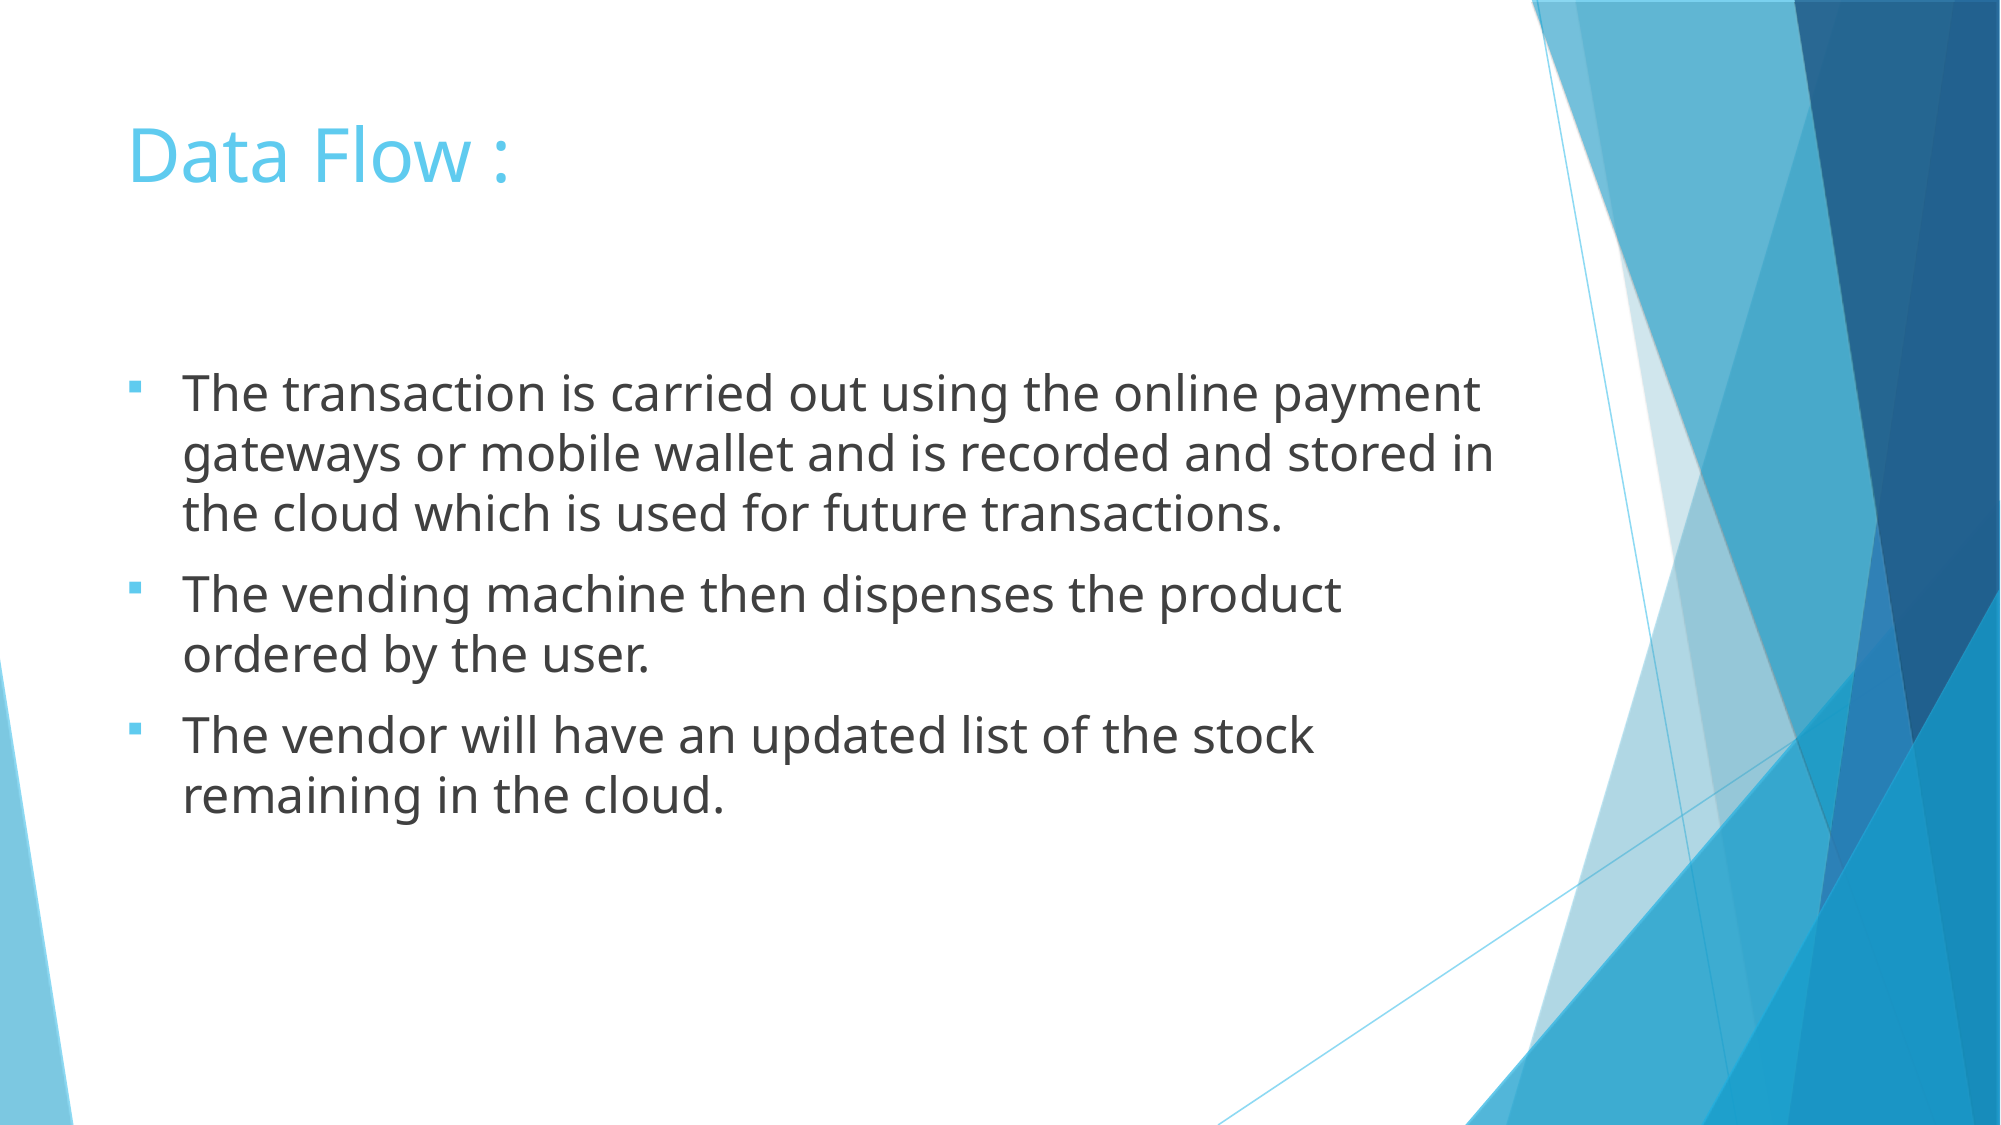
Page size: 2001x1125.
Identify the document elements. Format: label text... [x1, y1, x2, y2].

title Data Flow : [111, 99, 1522, 317]
list The transaction is carried out using the online payment gateways or mobile wallet and is recorded and stored in the cloud which is used for future transactions. The vending machine then dispenses the product ordered by the user. The vendor will have an updated list of the stock remaining in the cloud. [111, 354, 1522, 992]
